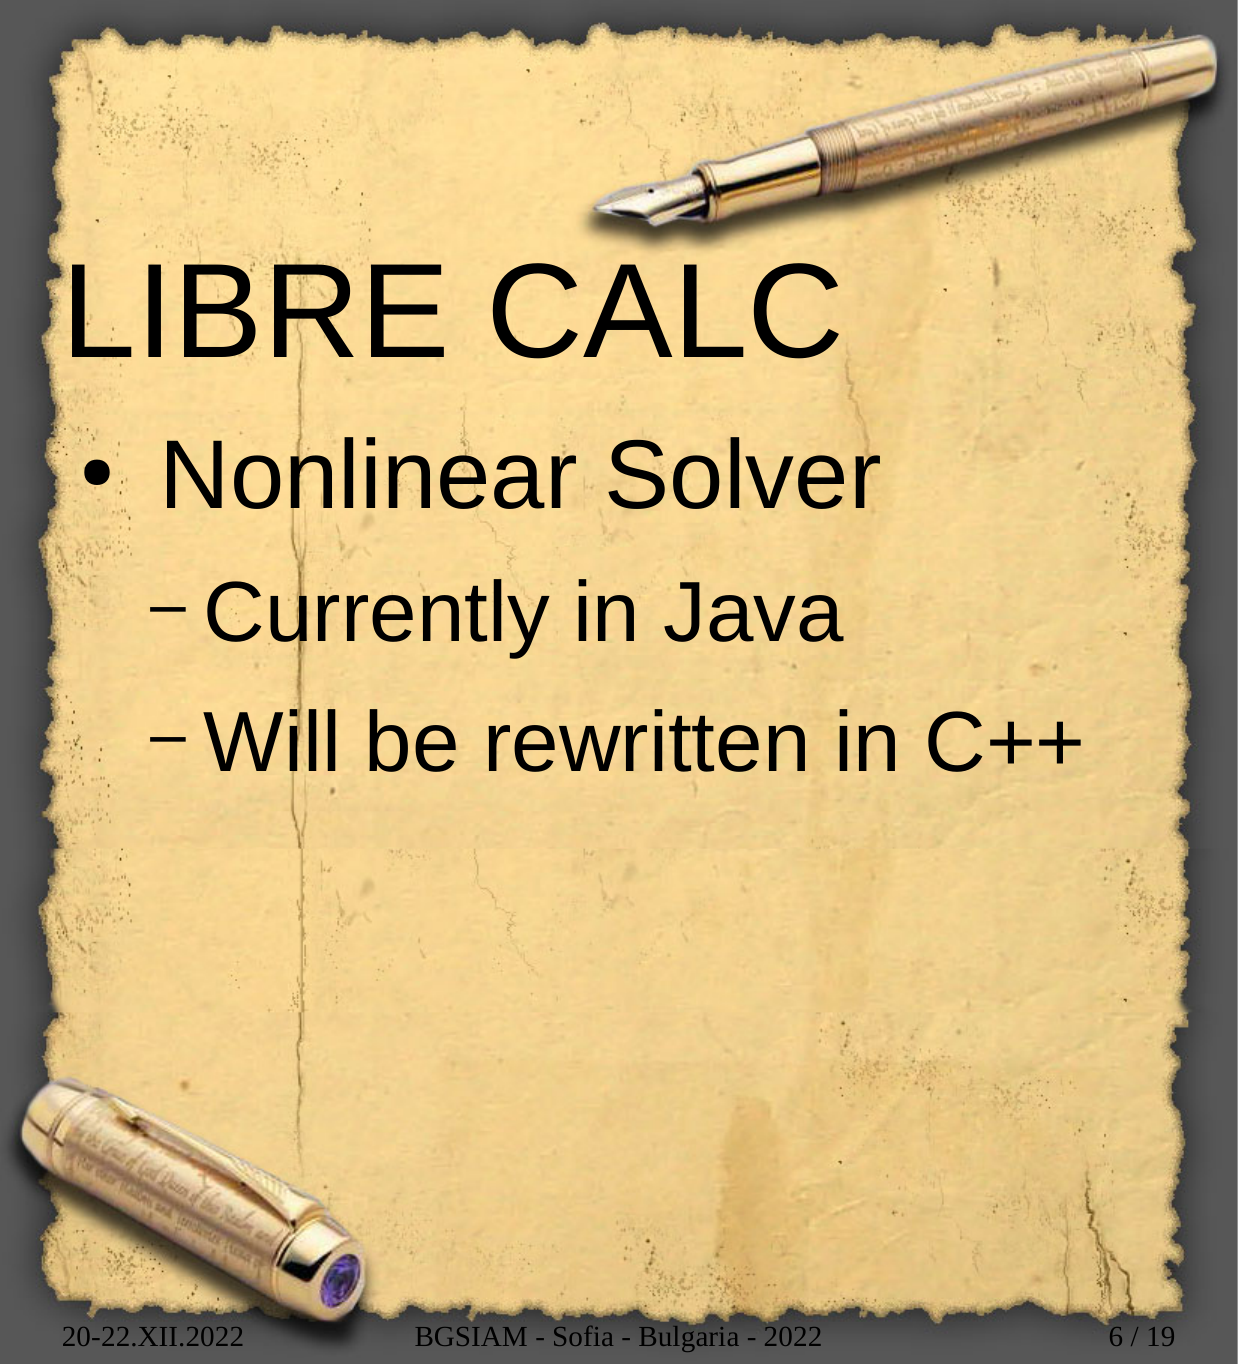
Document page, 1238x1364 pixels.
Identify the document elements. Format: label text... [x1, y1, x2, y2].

title Libre Calc [61, 236, 1176, 387]
picture [0, 0, 1238, 1364]
list Nonlinear Solver Currently in Java Will be rewritten in C++ [61, 420, 1176, 1110]
